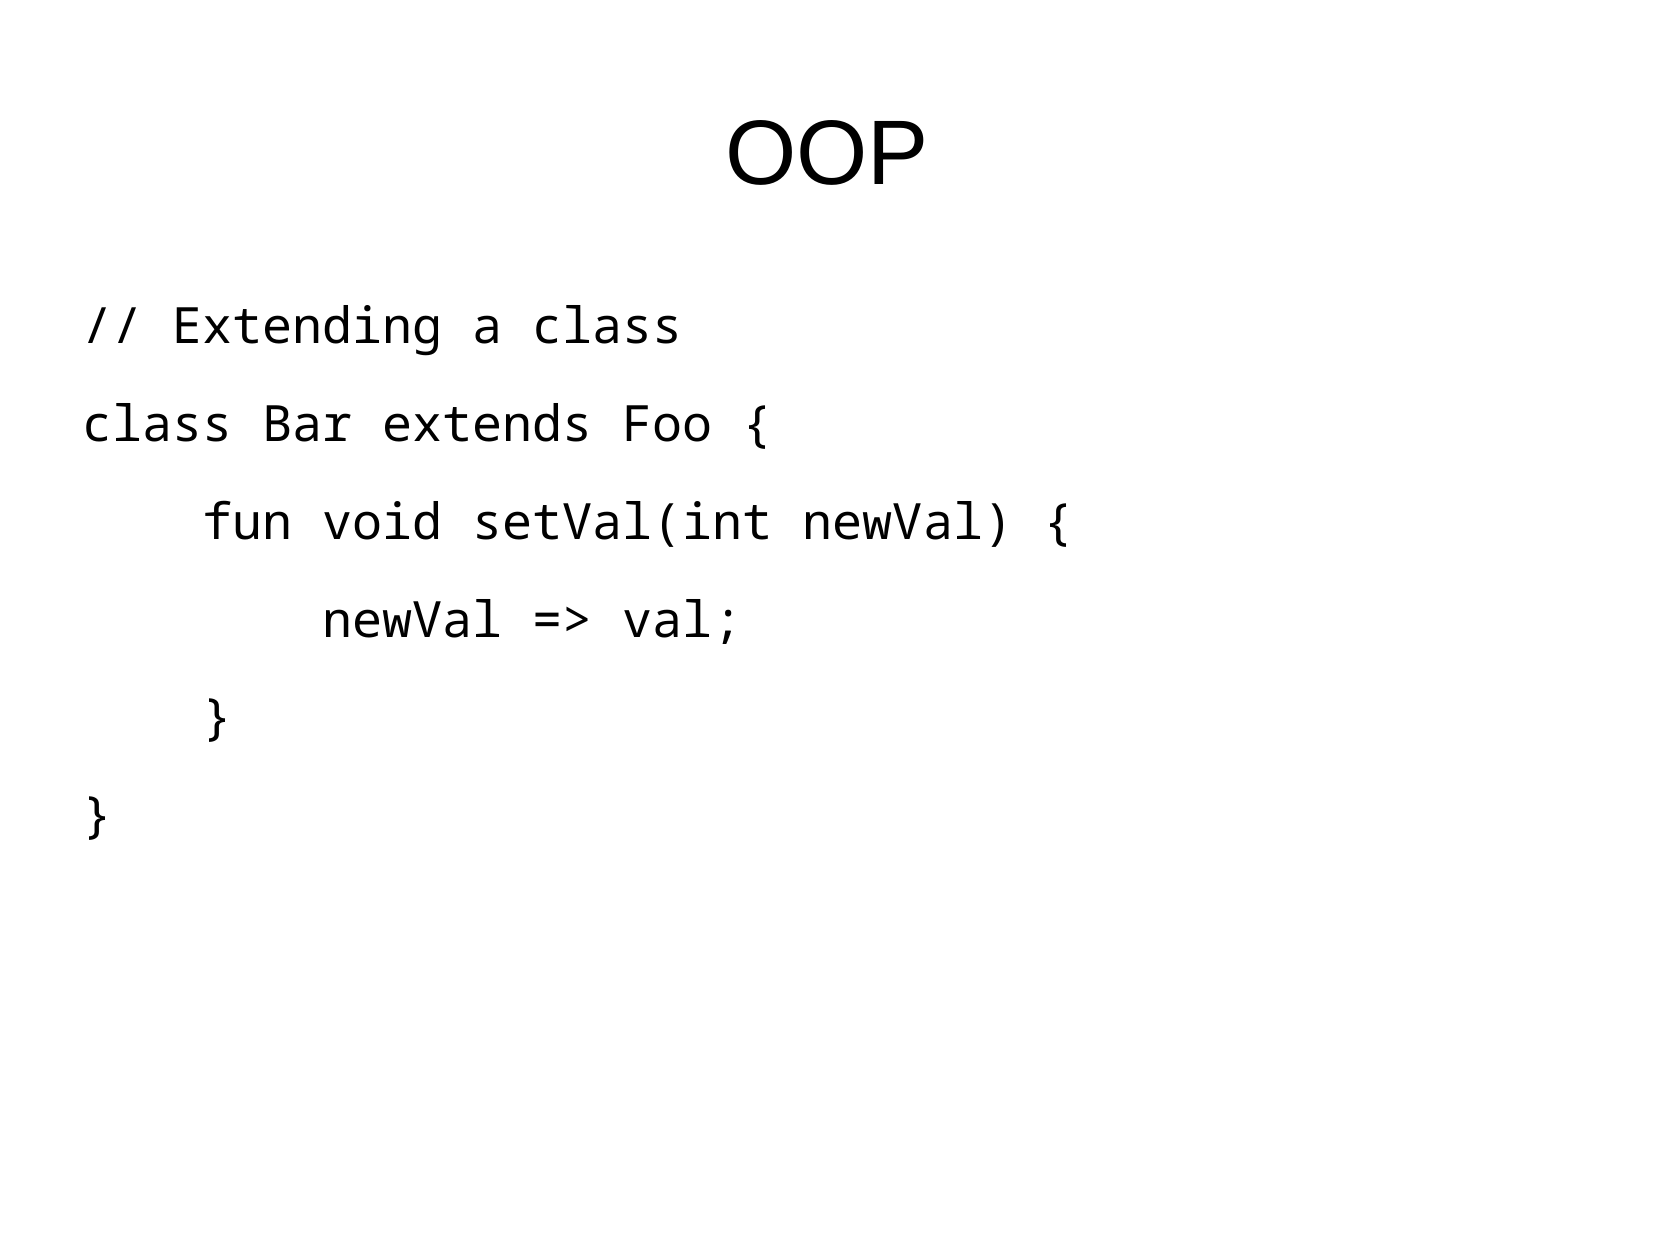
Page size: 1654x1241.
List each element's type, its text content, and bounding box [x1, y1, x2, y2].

title OOP [82, 49, 1571, 257]
list // Extending a class class Bar extends Foo { fun void setVal(int newVal) { newVal => val; } } [82, 290, 1538, 1010]
